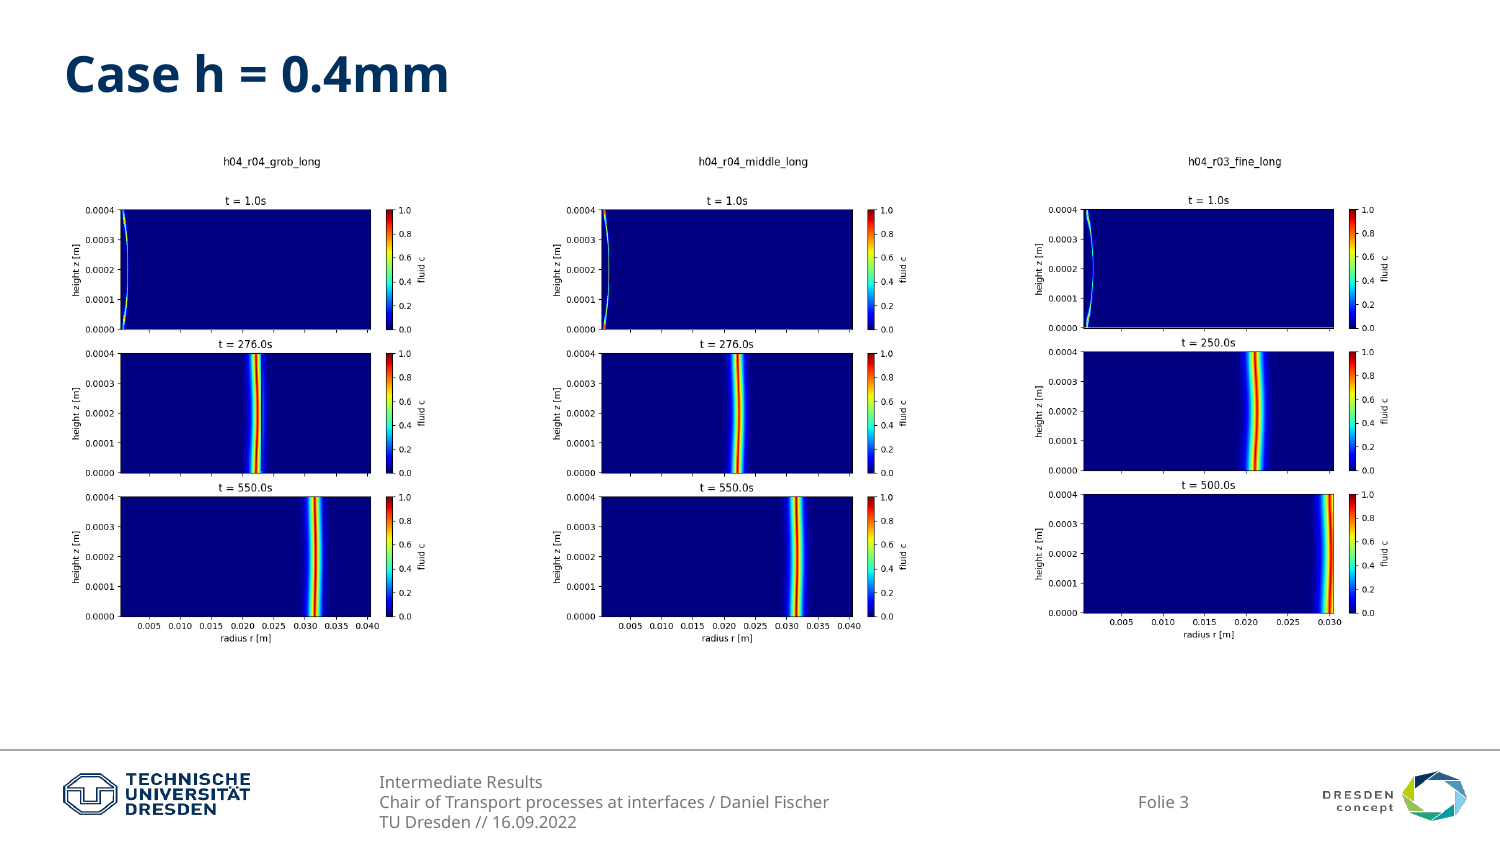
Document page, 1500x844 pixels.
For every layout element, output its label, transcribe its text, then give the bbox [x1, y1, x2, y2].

picture [1033, 146, 1436, 670]
title Case h = 0.4mm [64, 42, 1437, 142]
picture [70, 146, 473, 674]
picture [551, 146, 955, 674]
picture [63, 773, 250, 815]
picture [1323, 771, 1467, 821]
